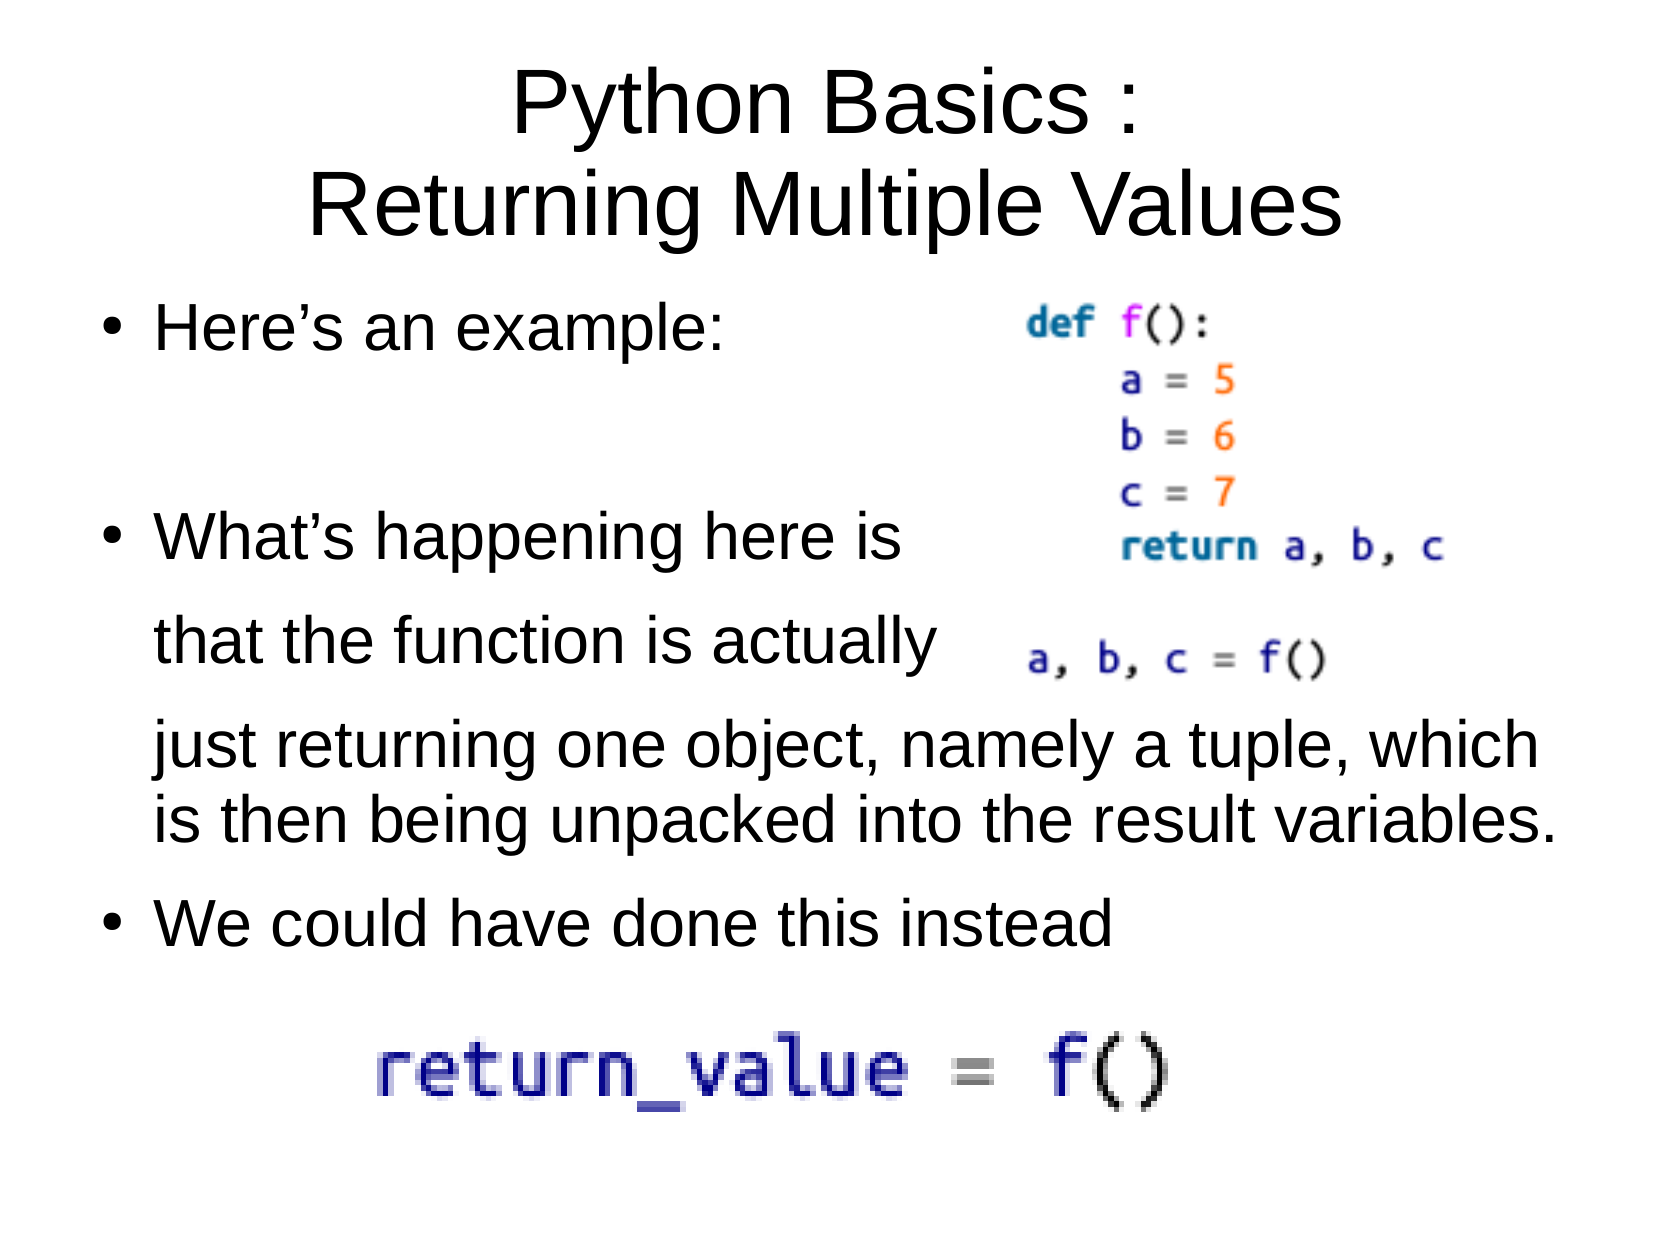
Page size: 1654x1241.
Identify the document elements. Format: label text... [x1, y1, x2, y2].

title Python Basics : Returning Multiple Values [82, 49, 1571, 257]
picture [1005, 290, 1456, 696]
picture [302, 1004, 1309, 1141]
list Here’s an example: What’s happening here is that the function is actually just returning one object, namely a tuple, which is then being unpacked into the result variables. We could have done this instead [82, 290, 1571, 1010]
